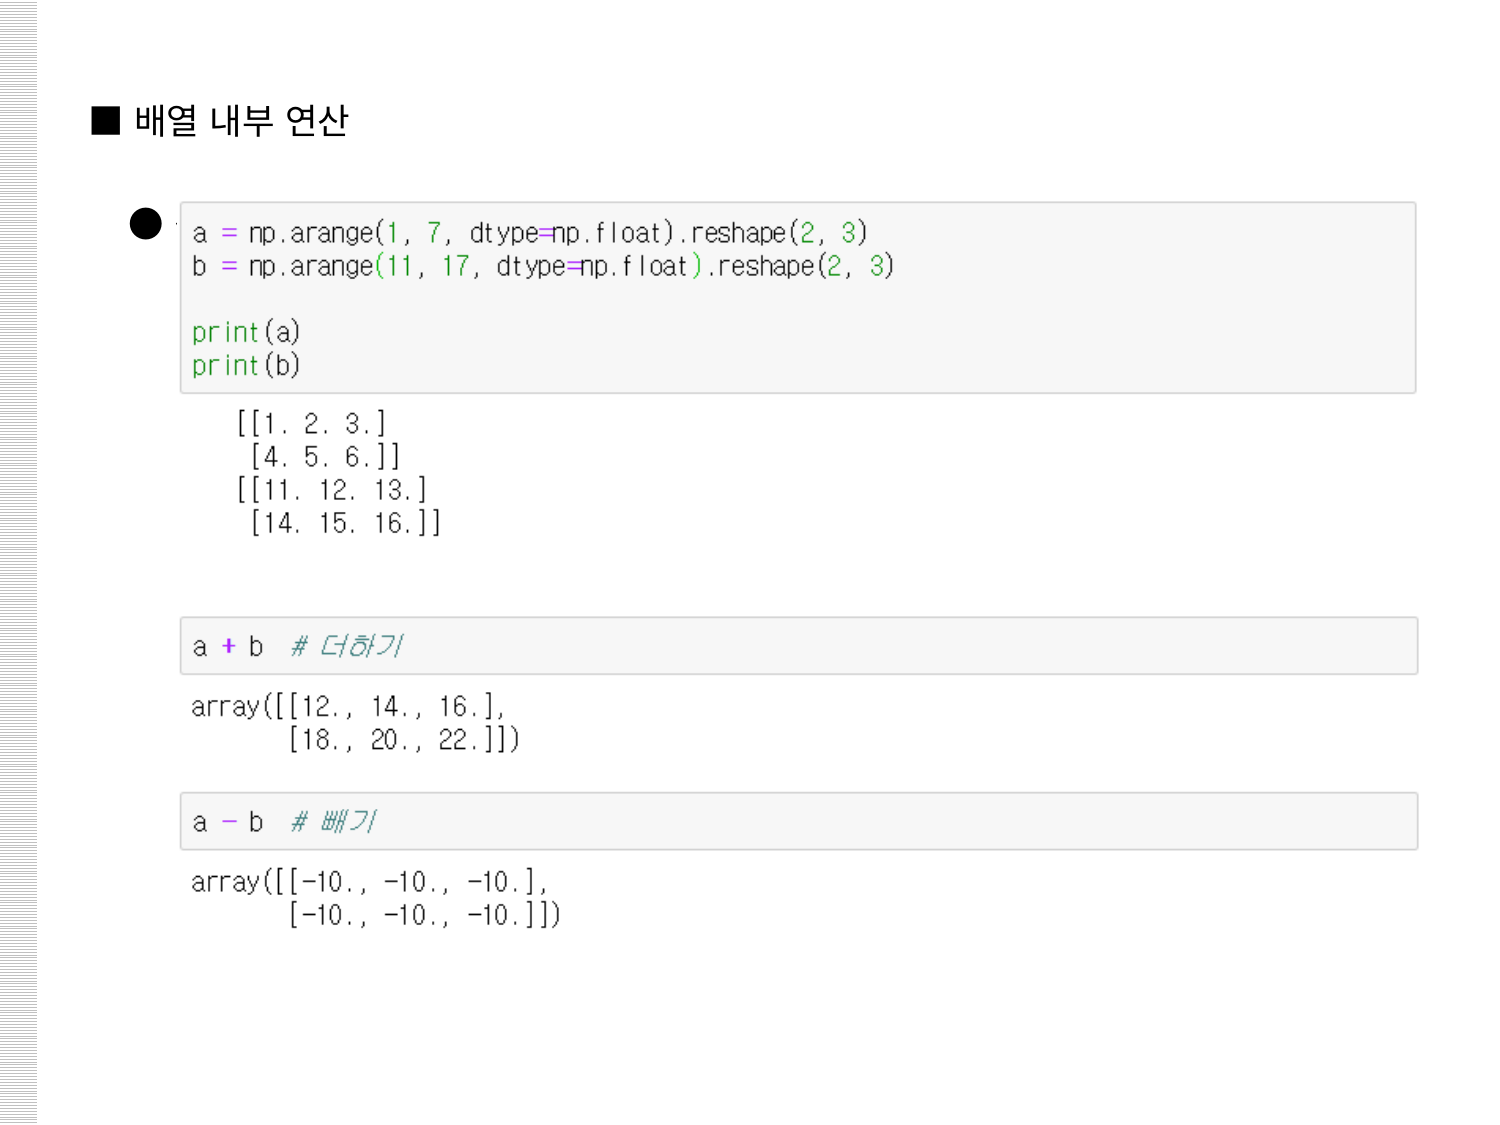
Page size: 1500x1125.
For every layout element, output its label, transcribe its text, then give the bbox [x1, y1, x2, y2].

text_box ■ 배열 내부 연산 ● 같은 위치에 있는 요소들의 연산 [73, 33, 1453, 990]
picture [177, 197, 1420, 552]
picture [177, 612, 1422, 944]
